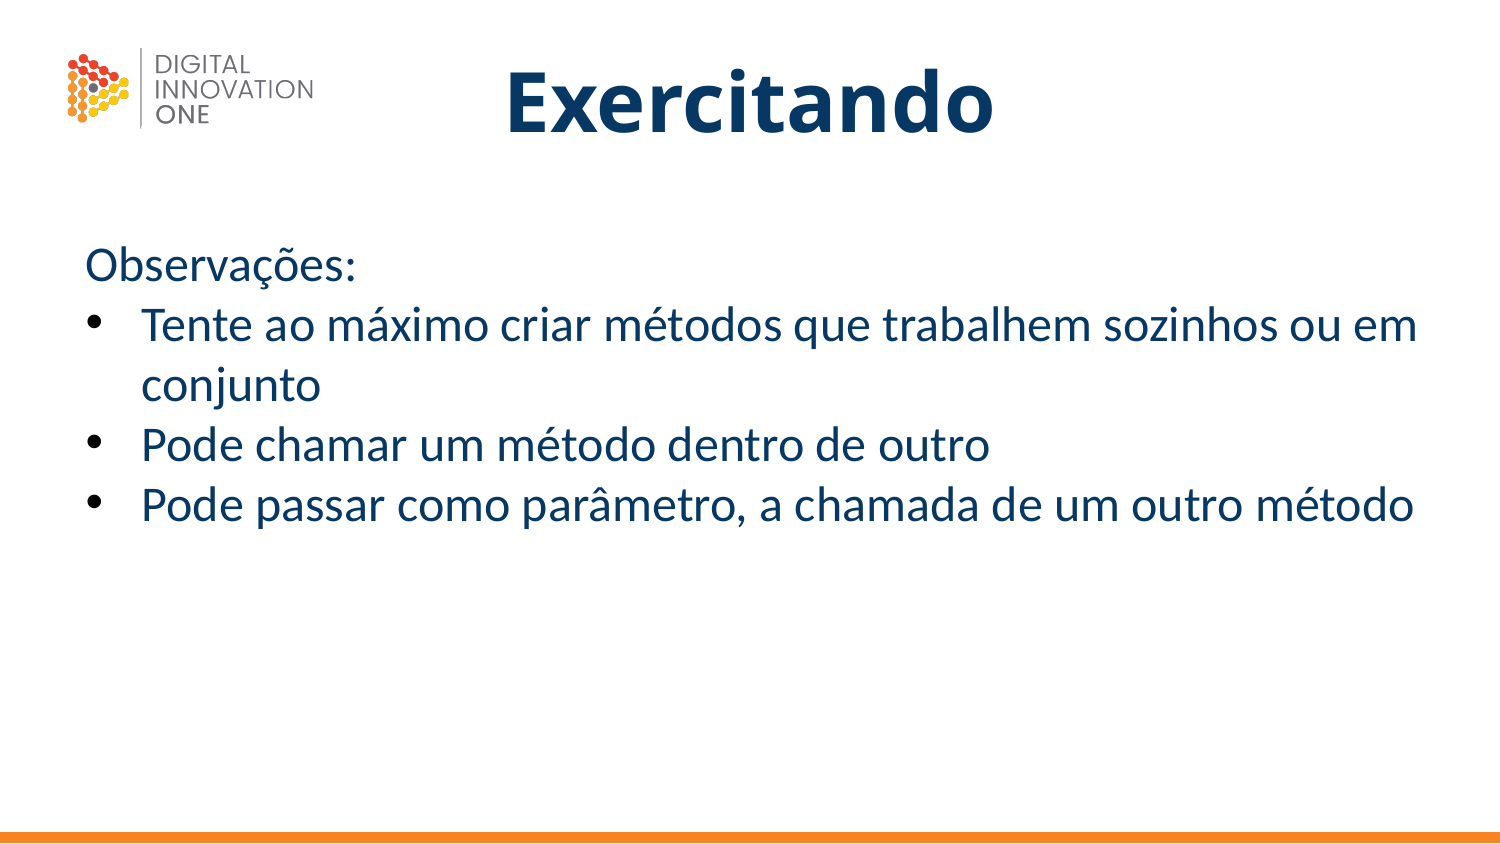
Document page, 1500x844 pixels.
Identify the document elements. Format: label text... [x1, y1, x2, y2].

picture [51, 39, 330, 137]
text_box [0, 832, 1500, 843]
text_box Observações: Tente ao máximo criar métodos que trabalhem sozinhos ou em conjunto Pode chamar um método dentro de outro Pode passar como parâmetro, a chamada de um outro método [58, 216, 1449, 717]
subtitle Exercitando [51, 50, 1449, 148]
